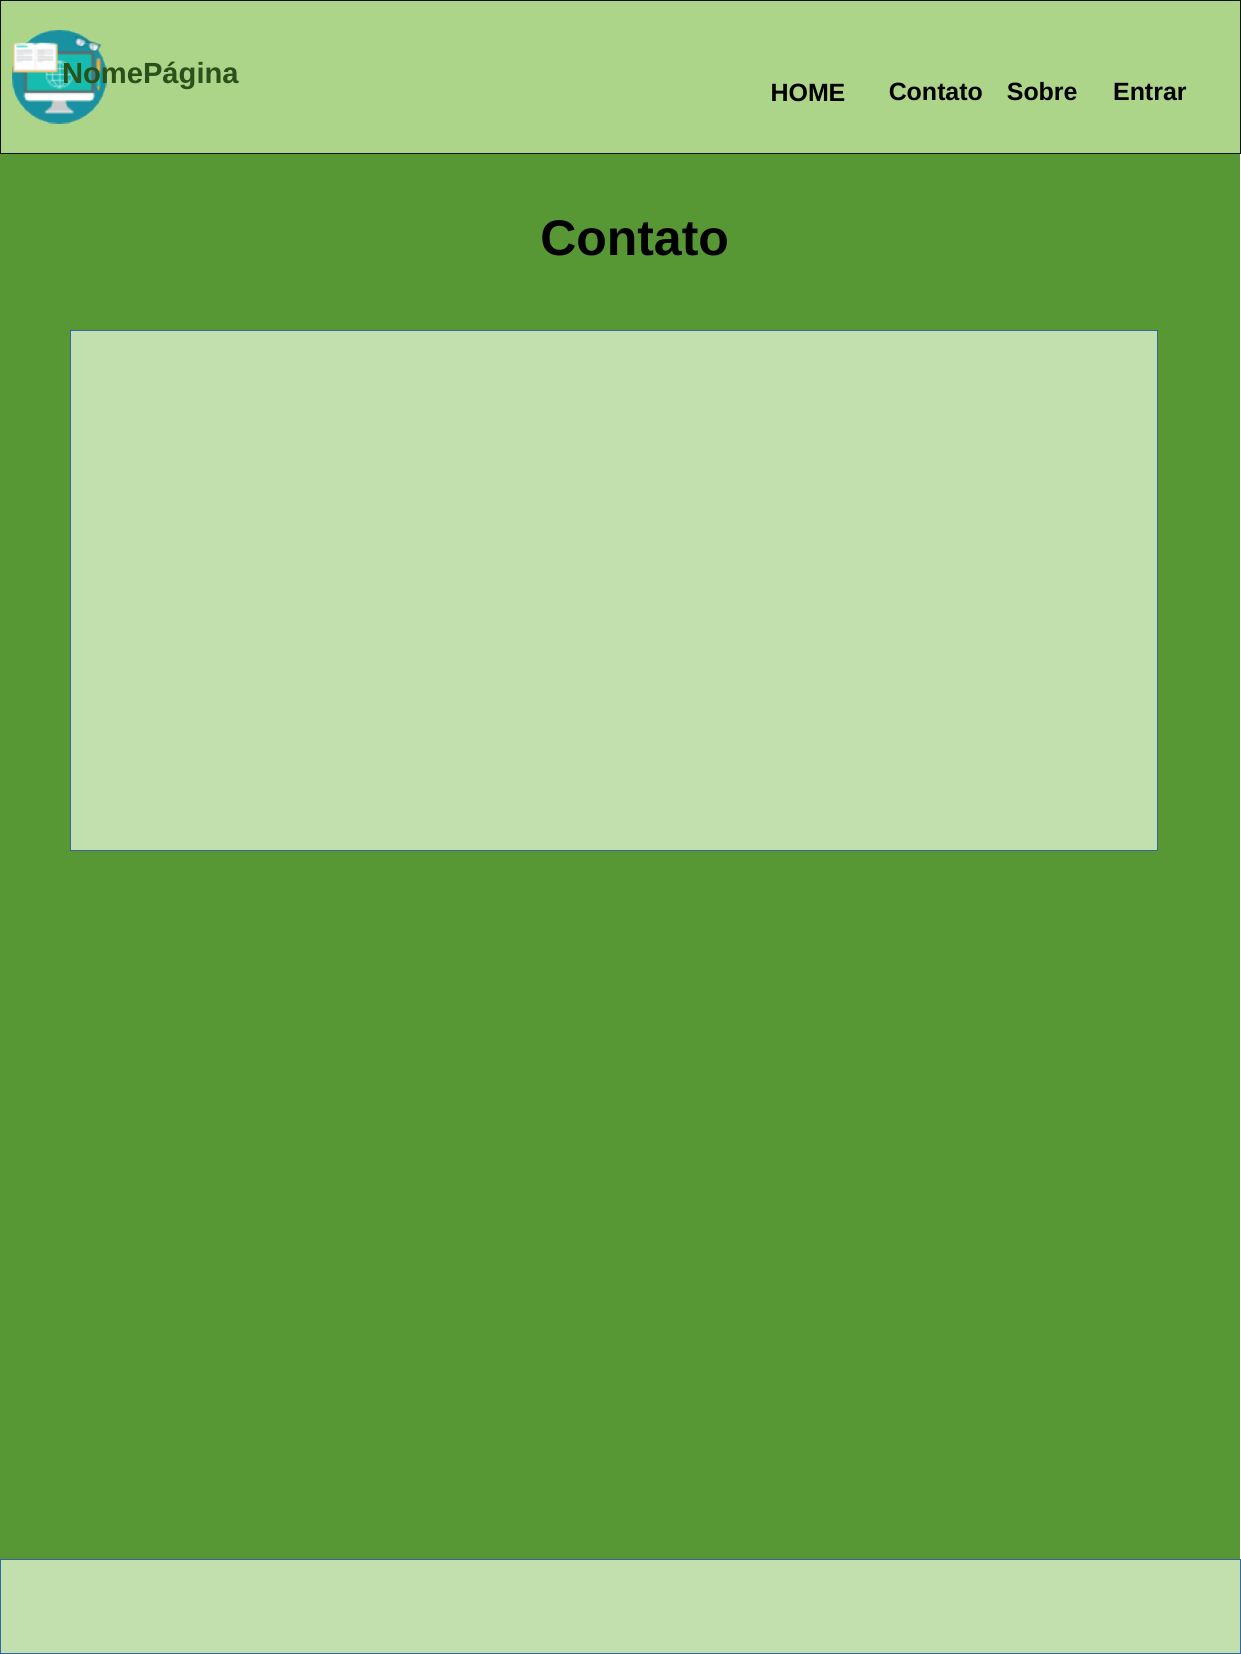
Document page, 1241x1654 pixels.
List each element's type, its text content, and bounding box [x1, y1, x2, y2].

text_box HOME [755, 70, 863, 114]
picture [12, 30, 107, 125]
text_box Contato [525, 203, 745, 274]
text_box NomePágina [47, 49, 260, 130]
text_box [70, 330, 1158, 851]
text_box Entrar [1098, 70, 1229, 142]
text_box Sobre [992, 70, 1098, 142]
text_box Contato [874, 70, 992, 142]
text_box [0, 0, 1241, 154]
text_box [0, 1559, 1241, 1654]
